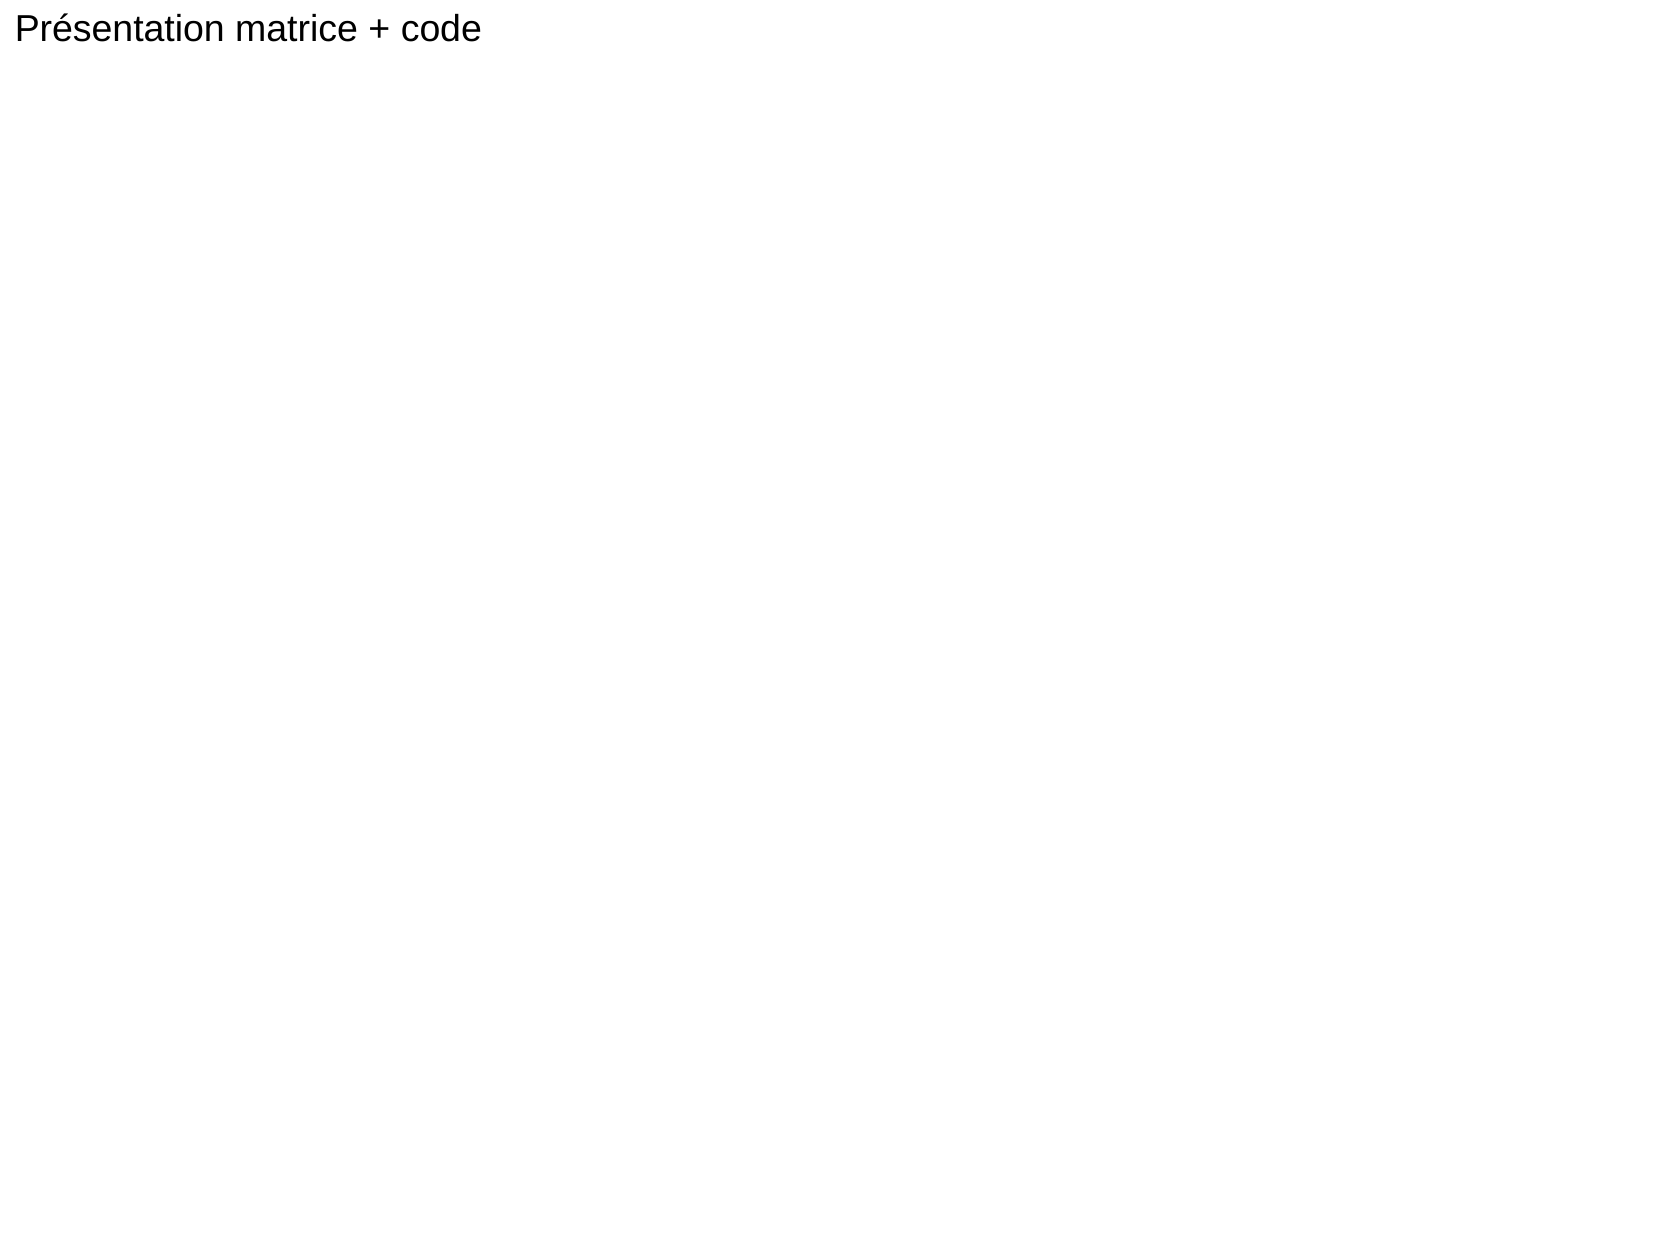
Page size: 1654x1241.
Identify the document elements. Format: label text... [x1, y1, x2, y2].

text_box Présentation matrice + code [0, 0, 827, 57]
